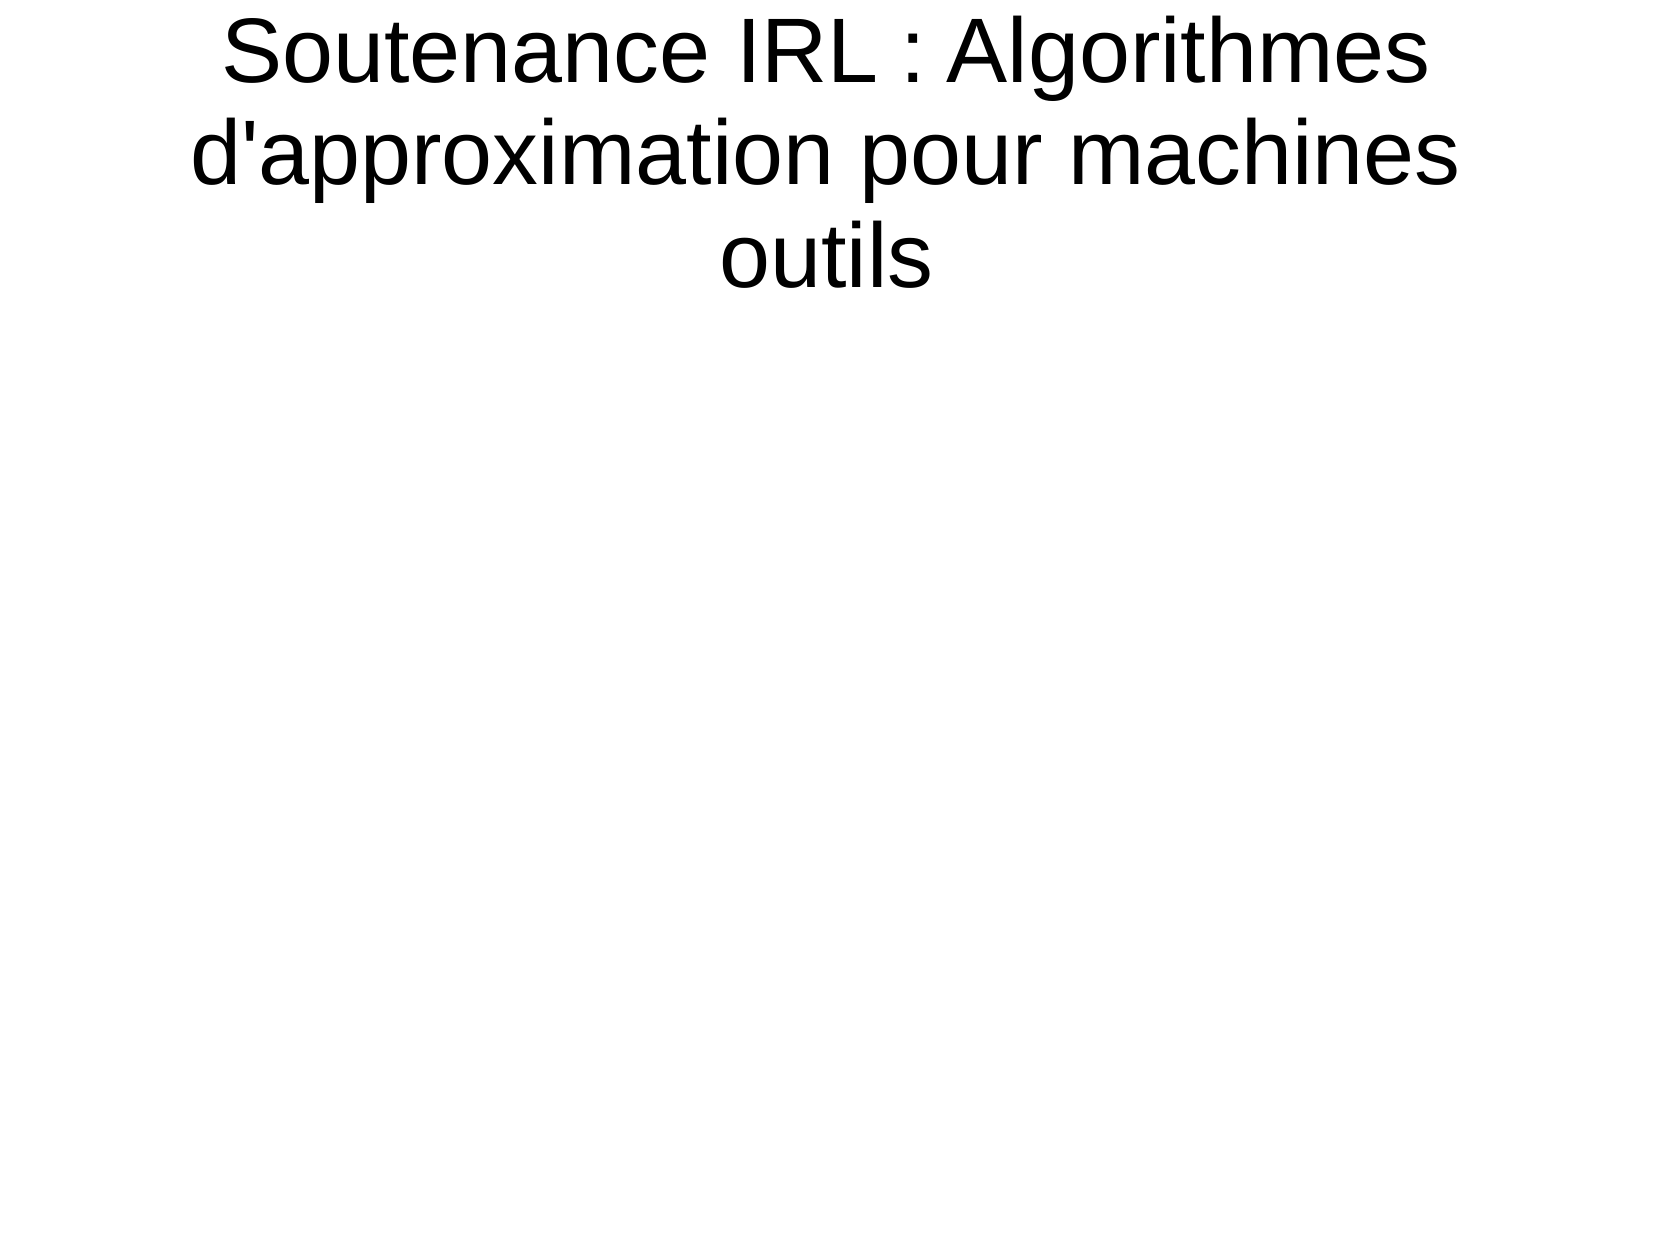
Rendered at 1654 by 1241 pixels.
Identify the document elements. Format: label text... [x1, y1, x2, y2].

title Soutenance IRL : Algorithmes d'approximation pour machines outils [82, 0, 1571, 308]
